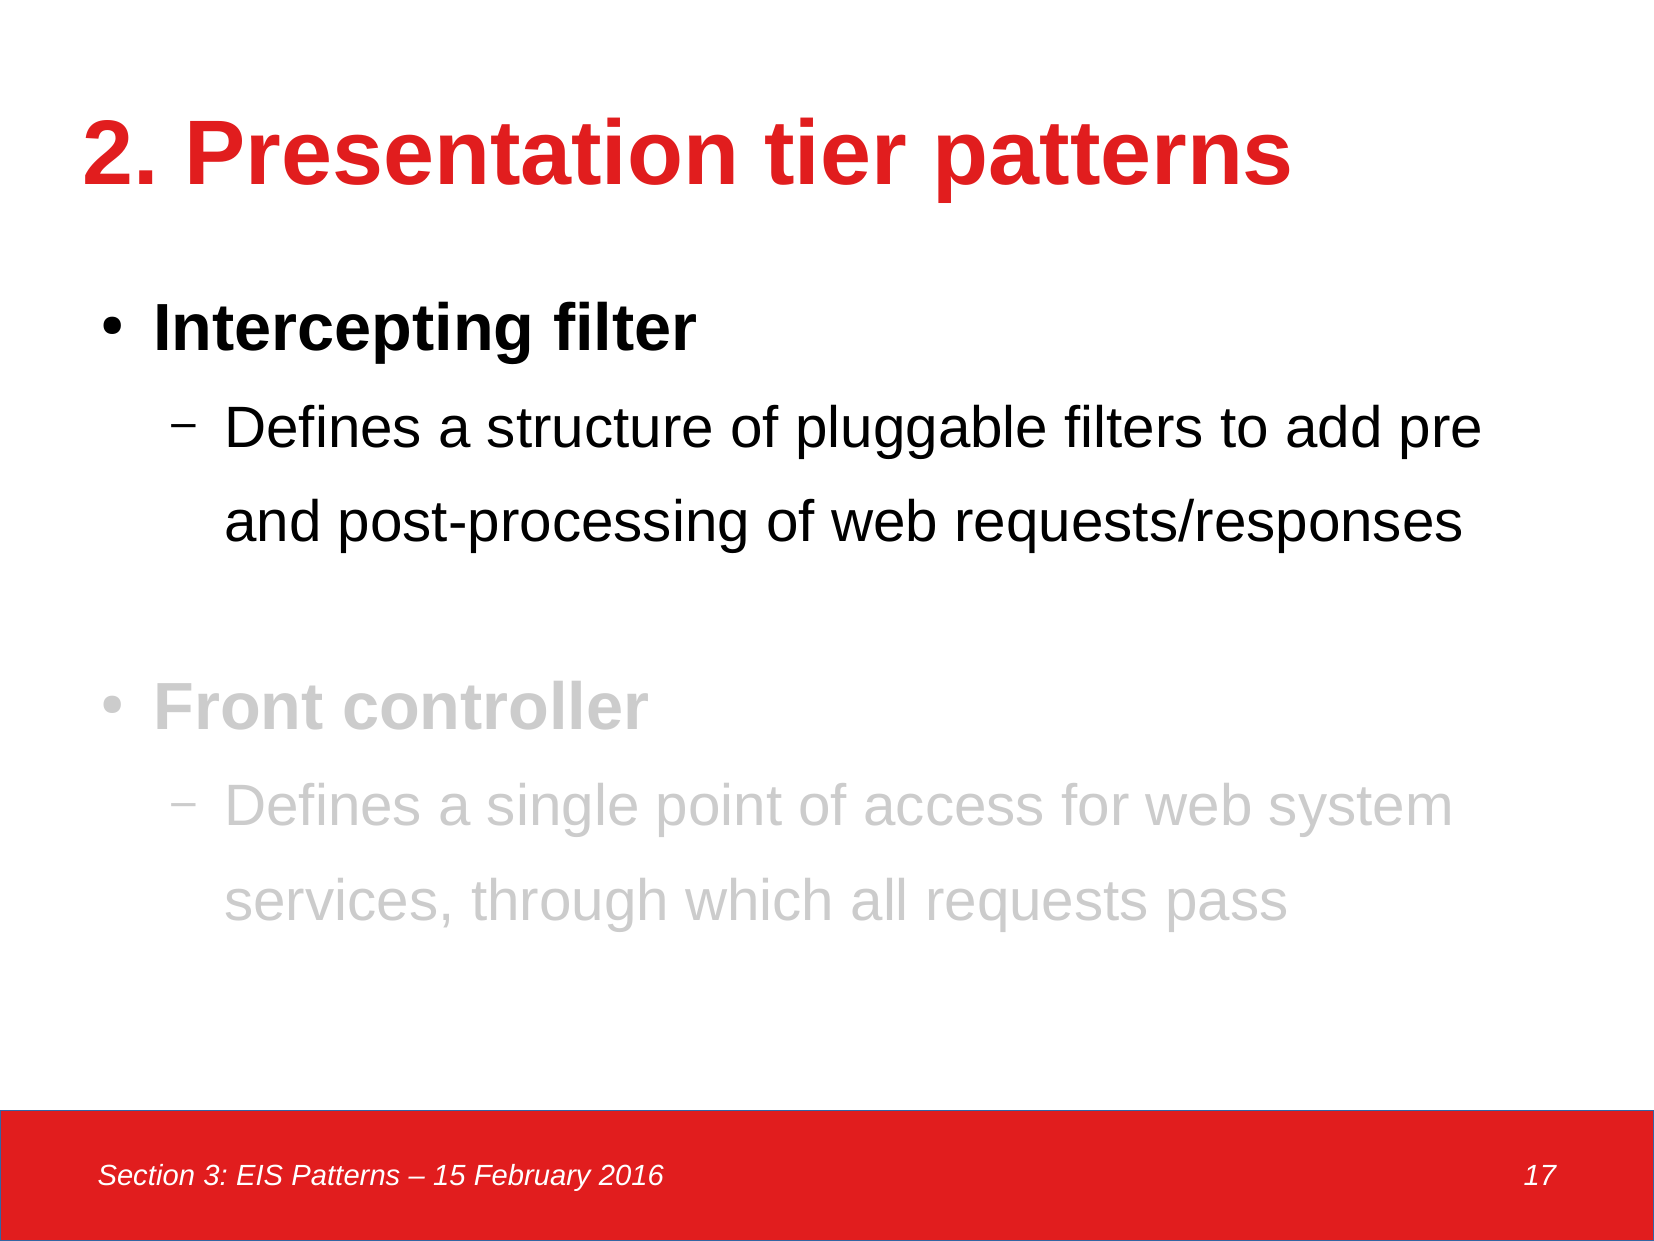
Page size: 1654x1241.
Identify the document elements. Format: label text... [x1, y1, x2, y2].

text_box [47, 625, 1607, 1052]
list Intercepting filter Defines a structure of pluggable filters to add pre and post-processing of web requests/responses Front controller Defines a single point of access for web system services, through which all requests pass [82, 290, 1571, 625]
title 2. Presentation tier patterns [82, 49, 1571, 257]
